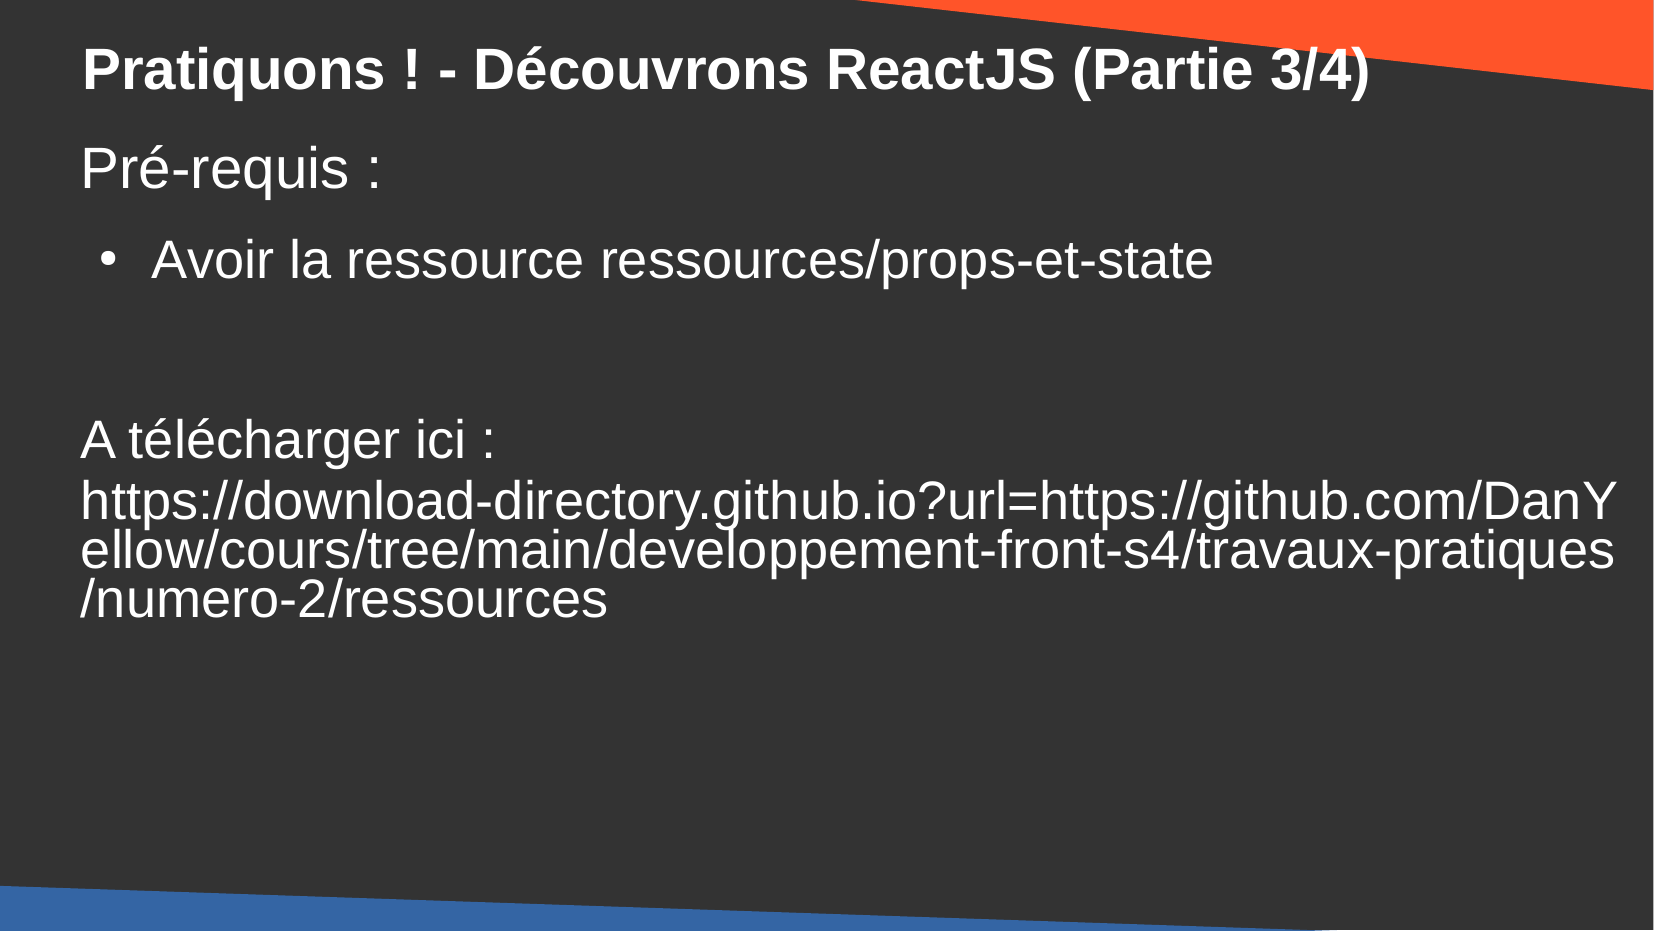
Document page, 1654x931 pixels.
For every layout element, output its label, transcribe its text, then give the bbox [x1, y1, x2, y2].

list Pré-requis : Avoir la ressource ressources/props-et-state A télécharger ici : https://download-directory.github.io?url=https://github.com/DanYellow/cours/tree/main/developpement-front-s4/travaux-pratiques/numero-2/ressources [80, 135, 1620, 721]
title Pratiquons ! - Découvrons ReactJS (Partie 3/4) [82, 37, 1571, 114]
text_box [855, 0, 1654, 91]
text_box [0, 885, 1337, 931]
